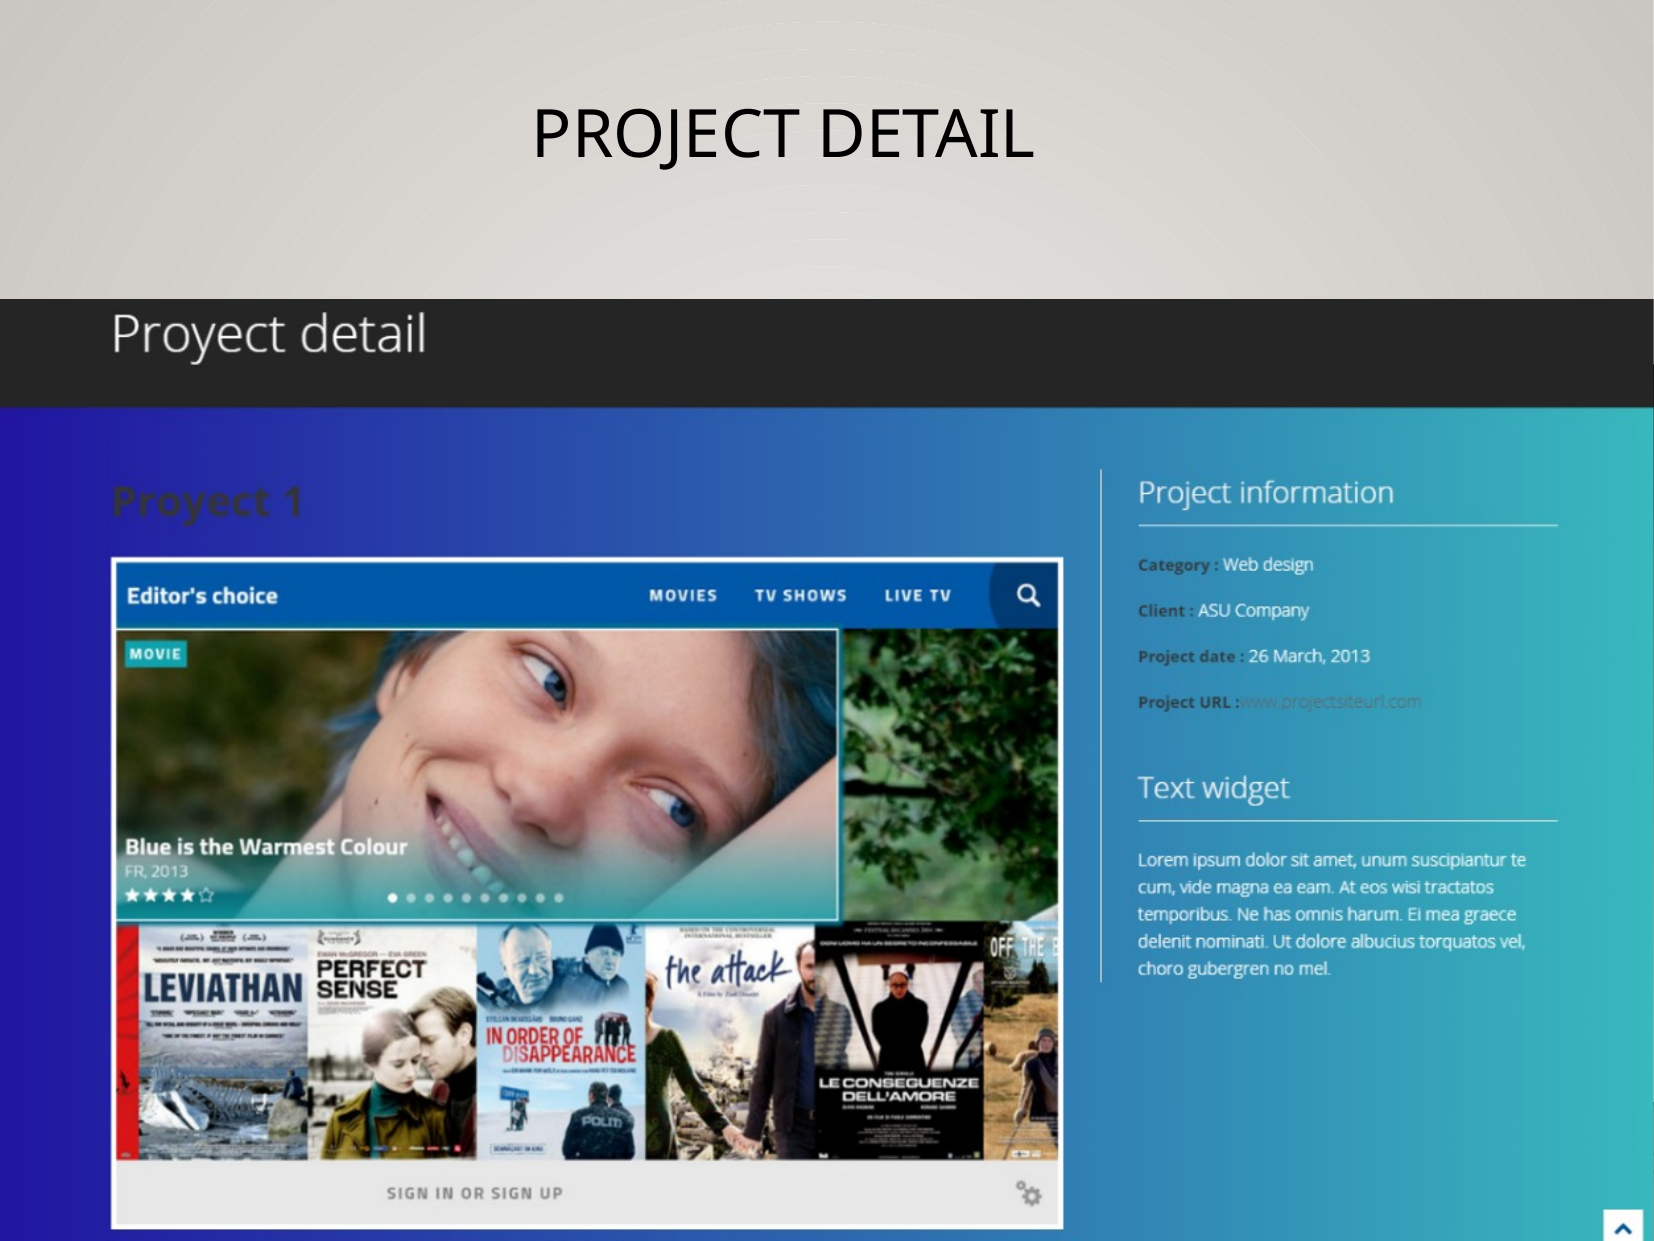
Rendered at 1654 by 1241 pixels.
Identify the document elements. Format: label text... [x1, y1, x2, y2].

title Project Detail [78, 92, 1491, 299]
picture [0, 299, 1654, 1241]
